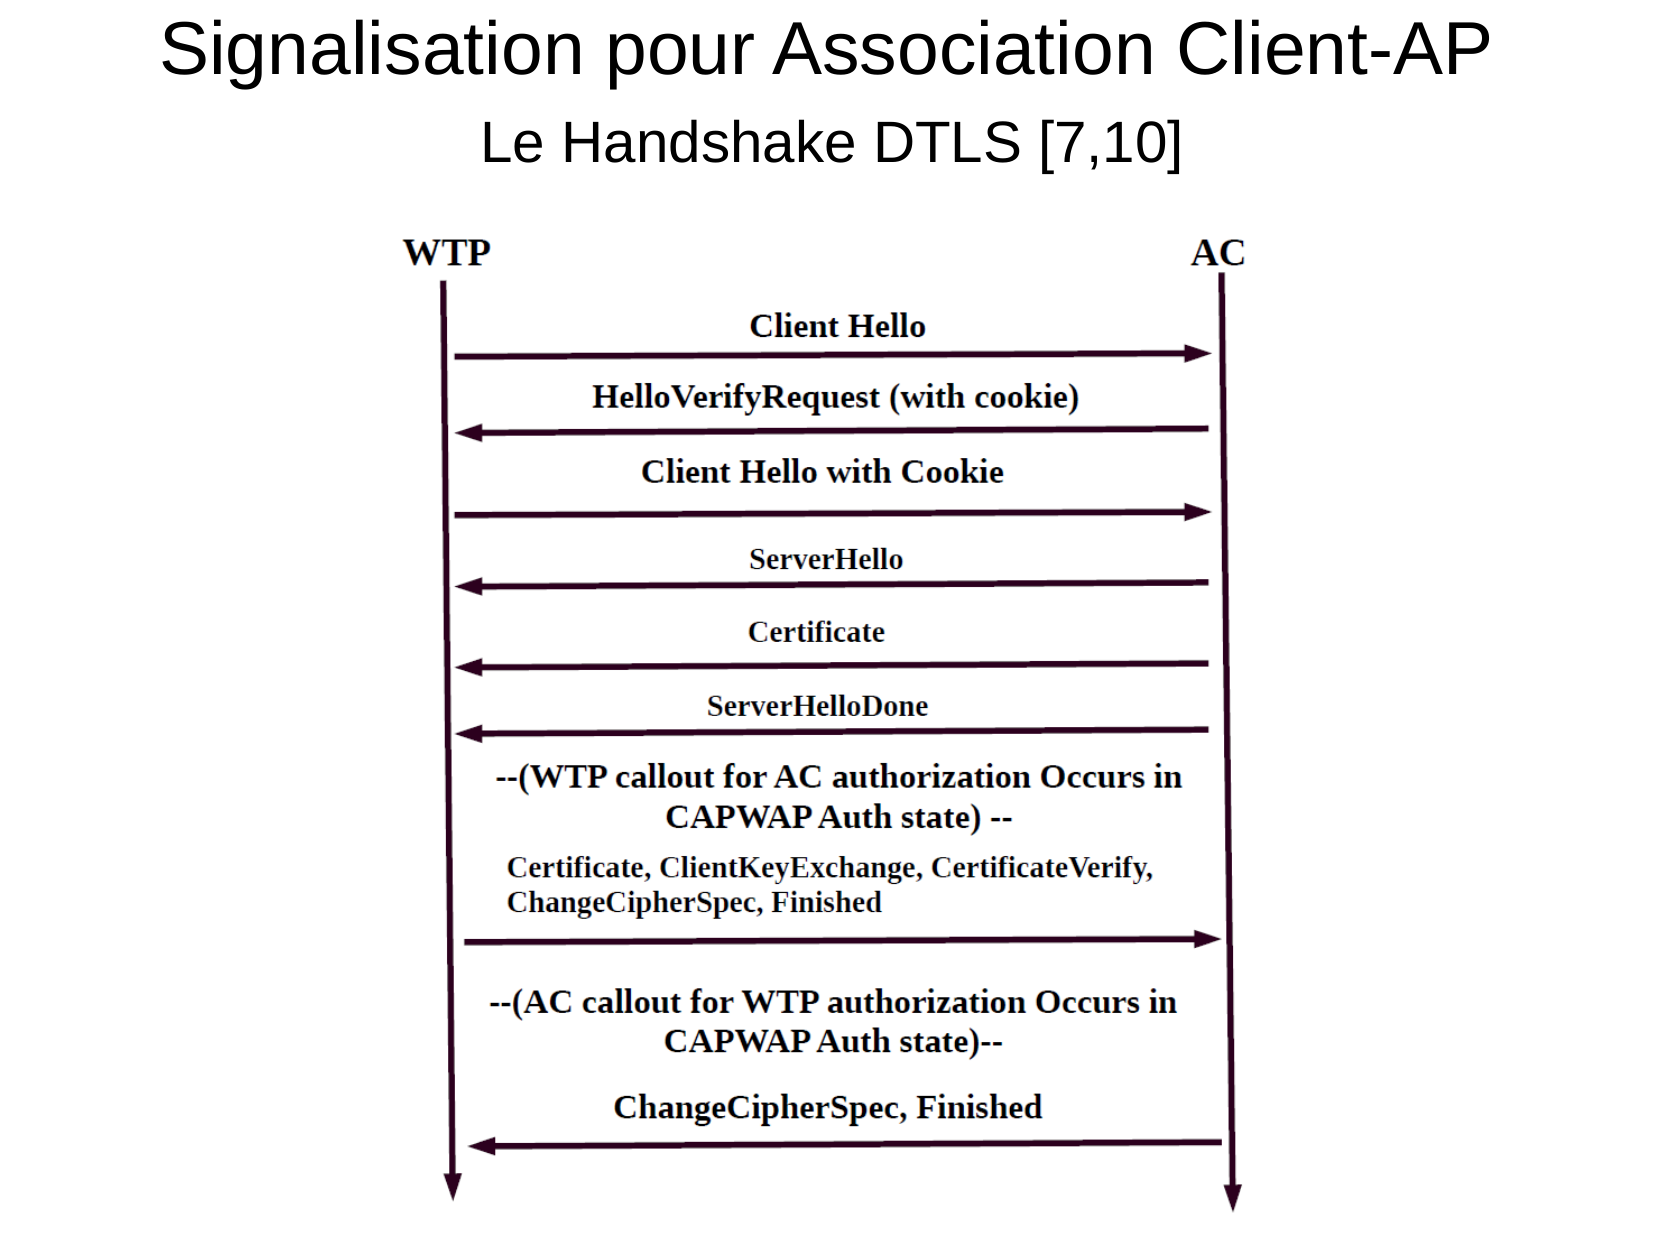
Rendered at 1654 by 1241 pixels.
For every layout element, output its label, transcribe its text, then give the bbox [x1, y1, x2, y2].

title Signalisation pour Association Client-AP [82, 2, 1571, 95]
title Le Handshake DTLS [7,10] [472, 94, 1193, 190]
picture [400, 234, 1269, 1217]
